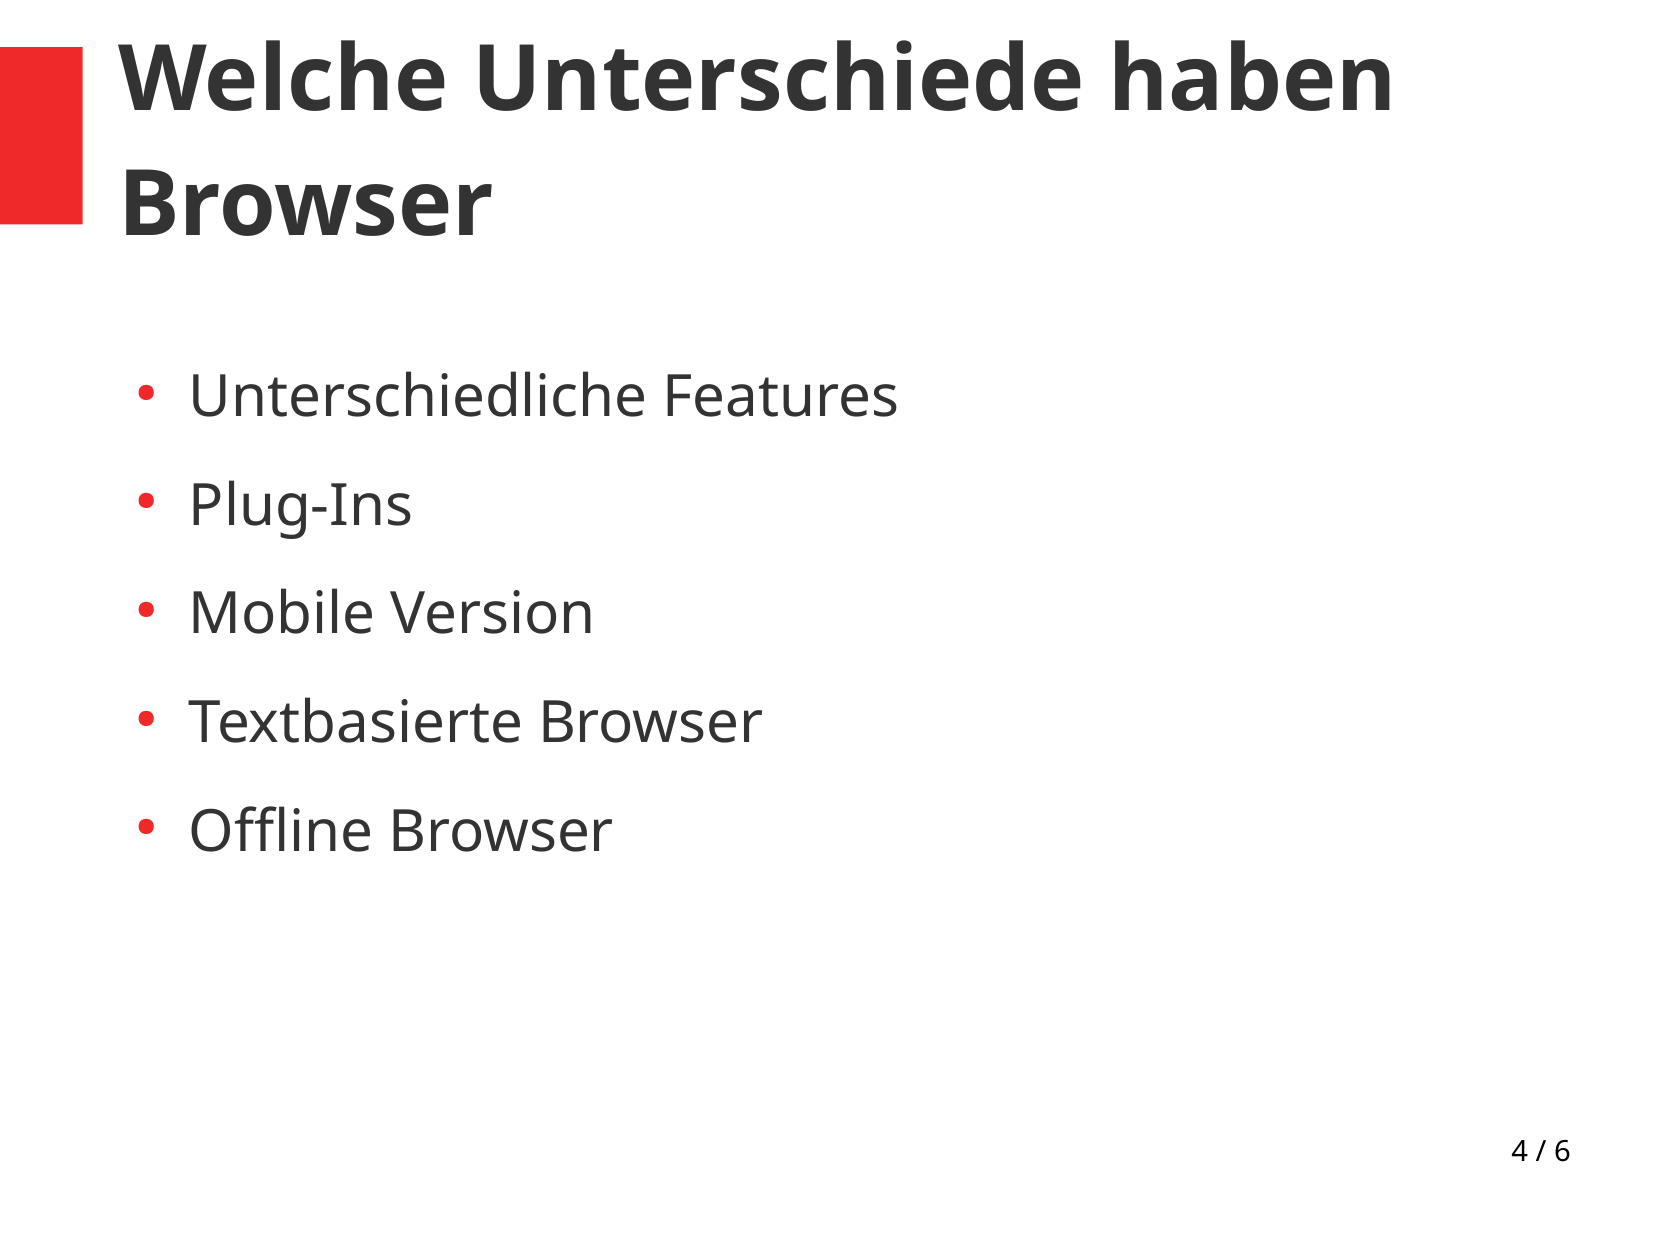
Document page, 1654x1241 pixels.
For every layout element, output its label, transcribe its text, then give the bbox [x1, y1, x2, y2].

title Welche Unterschiede haben Browser [118, 12, 1571, 263]
list Unterschiedliche Features Plug-Ins Mobile Version Textbasierte Browser Offline Browser [118, 354, 1536, 1074]
